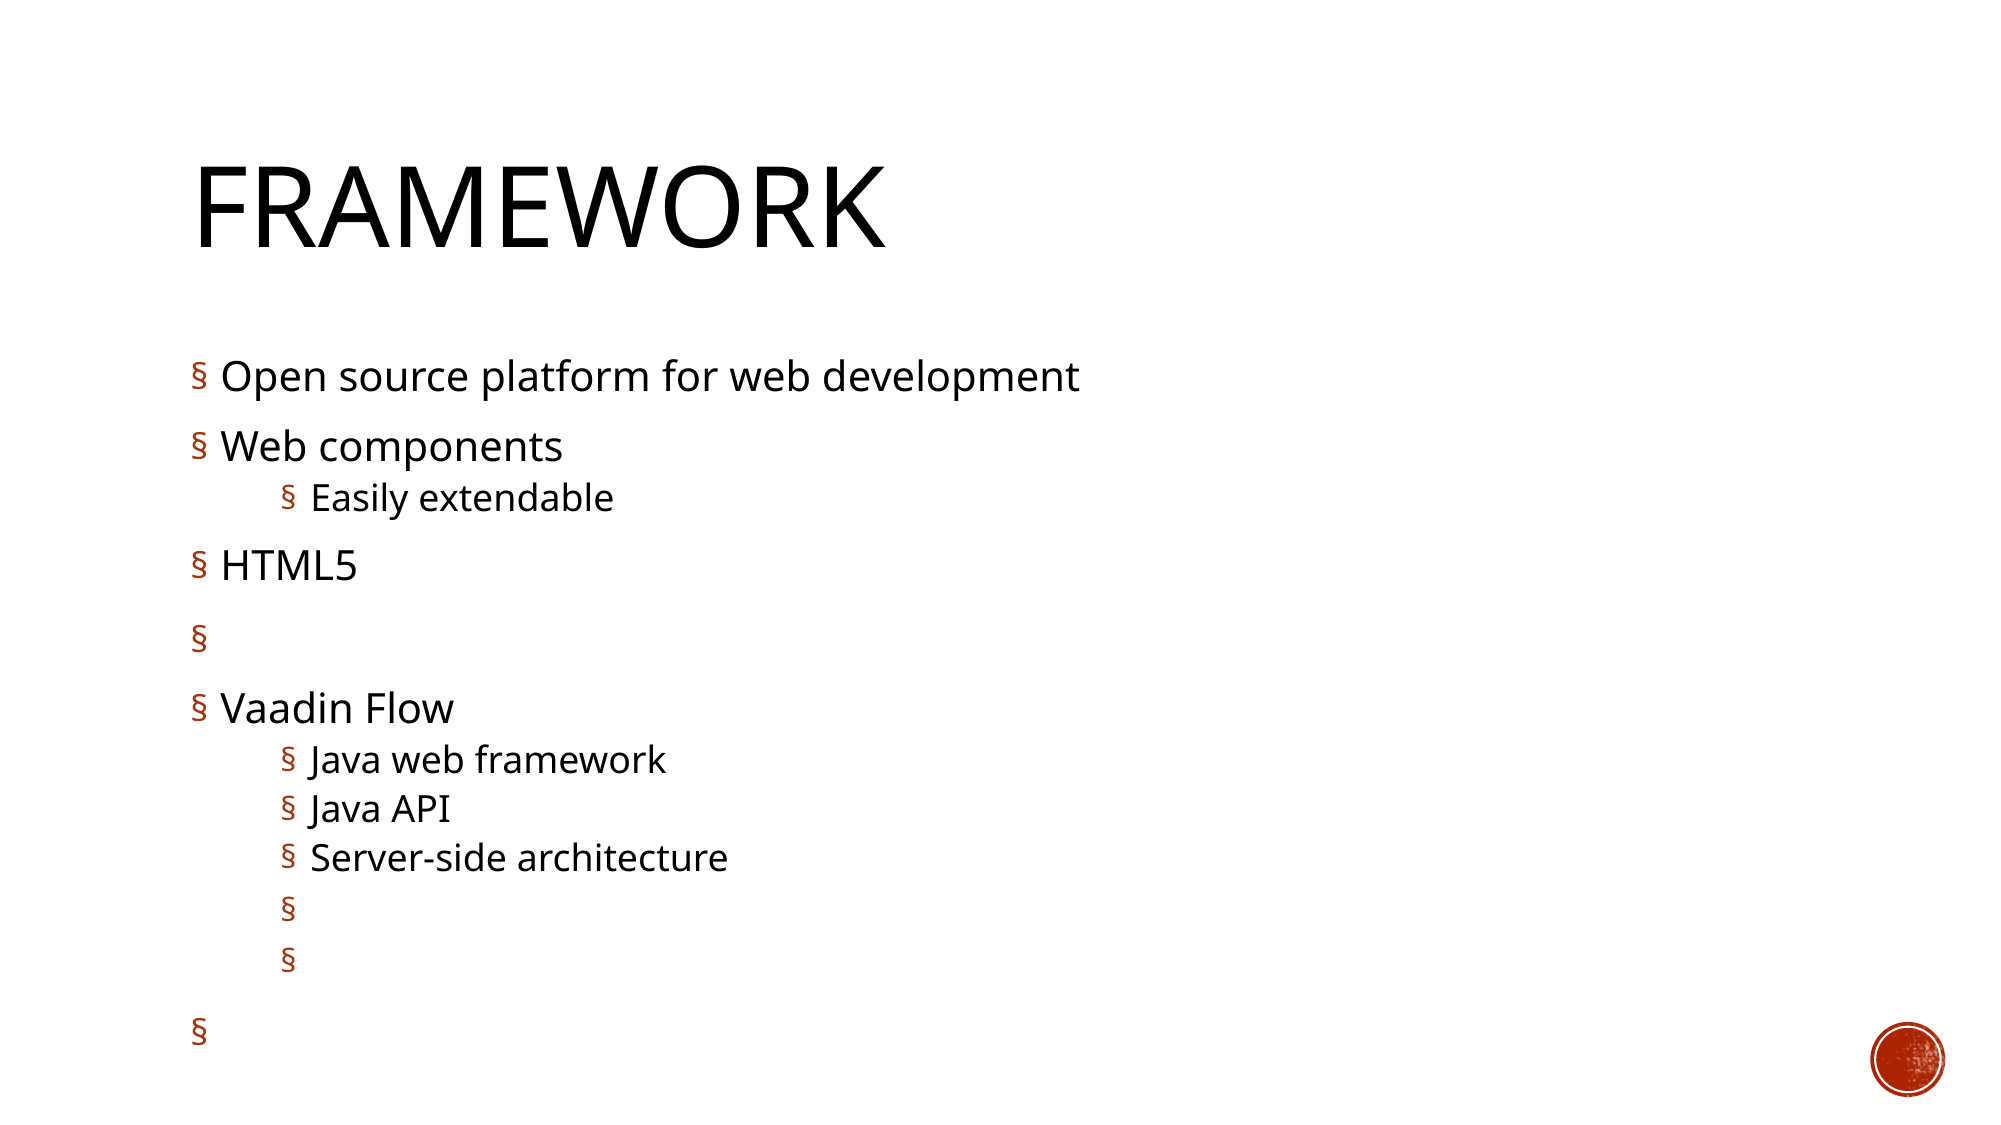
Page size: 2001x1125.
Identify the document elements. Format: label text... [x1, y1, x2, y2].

title Framework [175, 79, 1826, 344]
list Open source platform for web development Web components Easily extendable HTML5 Vaadin Flow Java web framework Java API Server-side architecture [175, 348, 1826, 1013]
